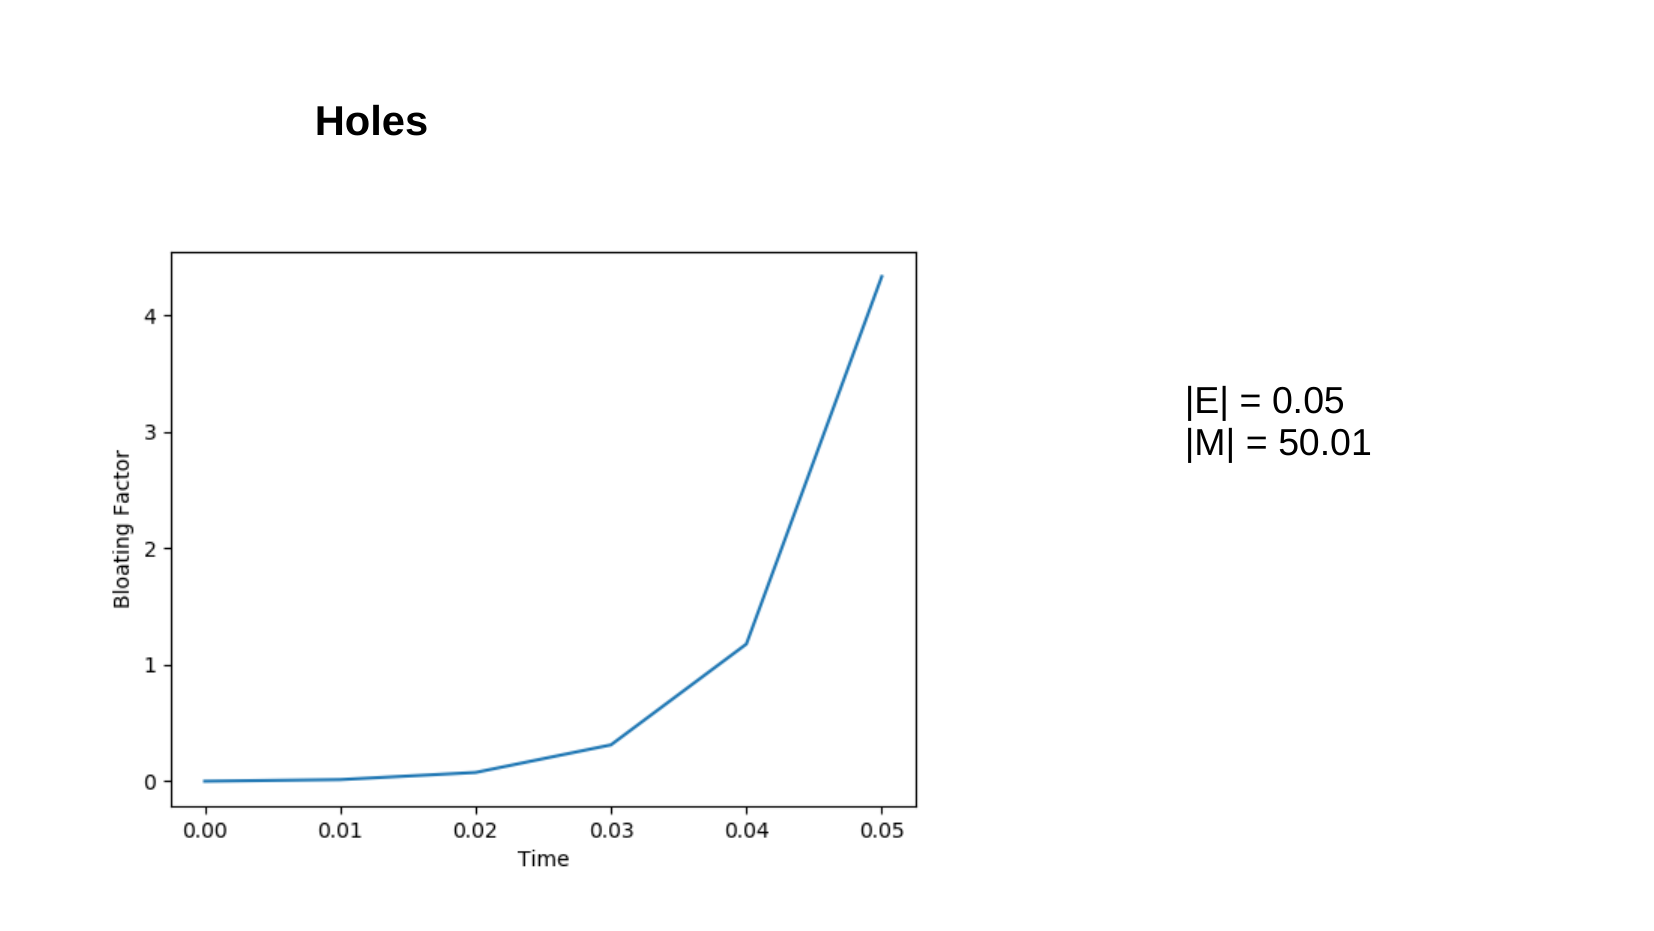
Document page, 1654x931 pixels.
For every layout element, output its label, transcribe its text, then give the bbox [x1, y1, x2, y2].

text_box |E| = 0.05 |M| = 50.01 [1170, 372, 1546, 472]
picture [51, 165, 1012, 886]
text_box Holes [300, 90, 841, 152]
